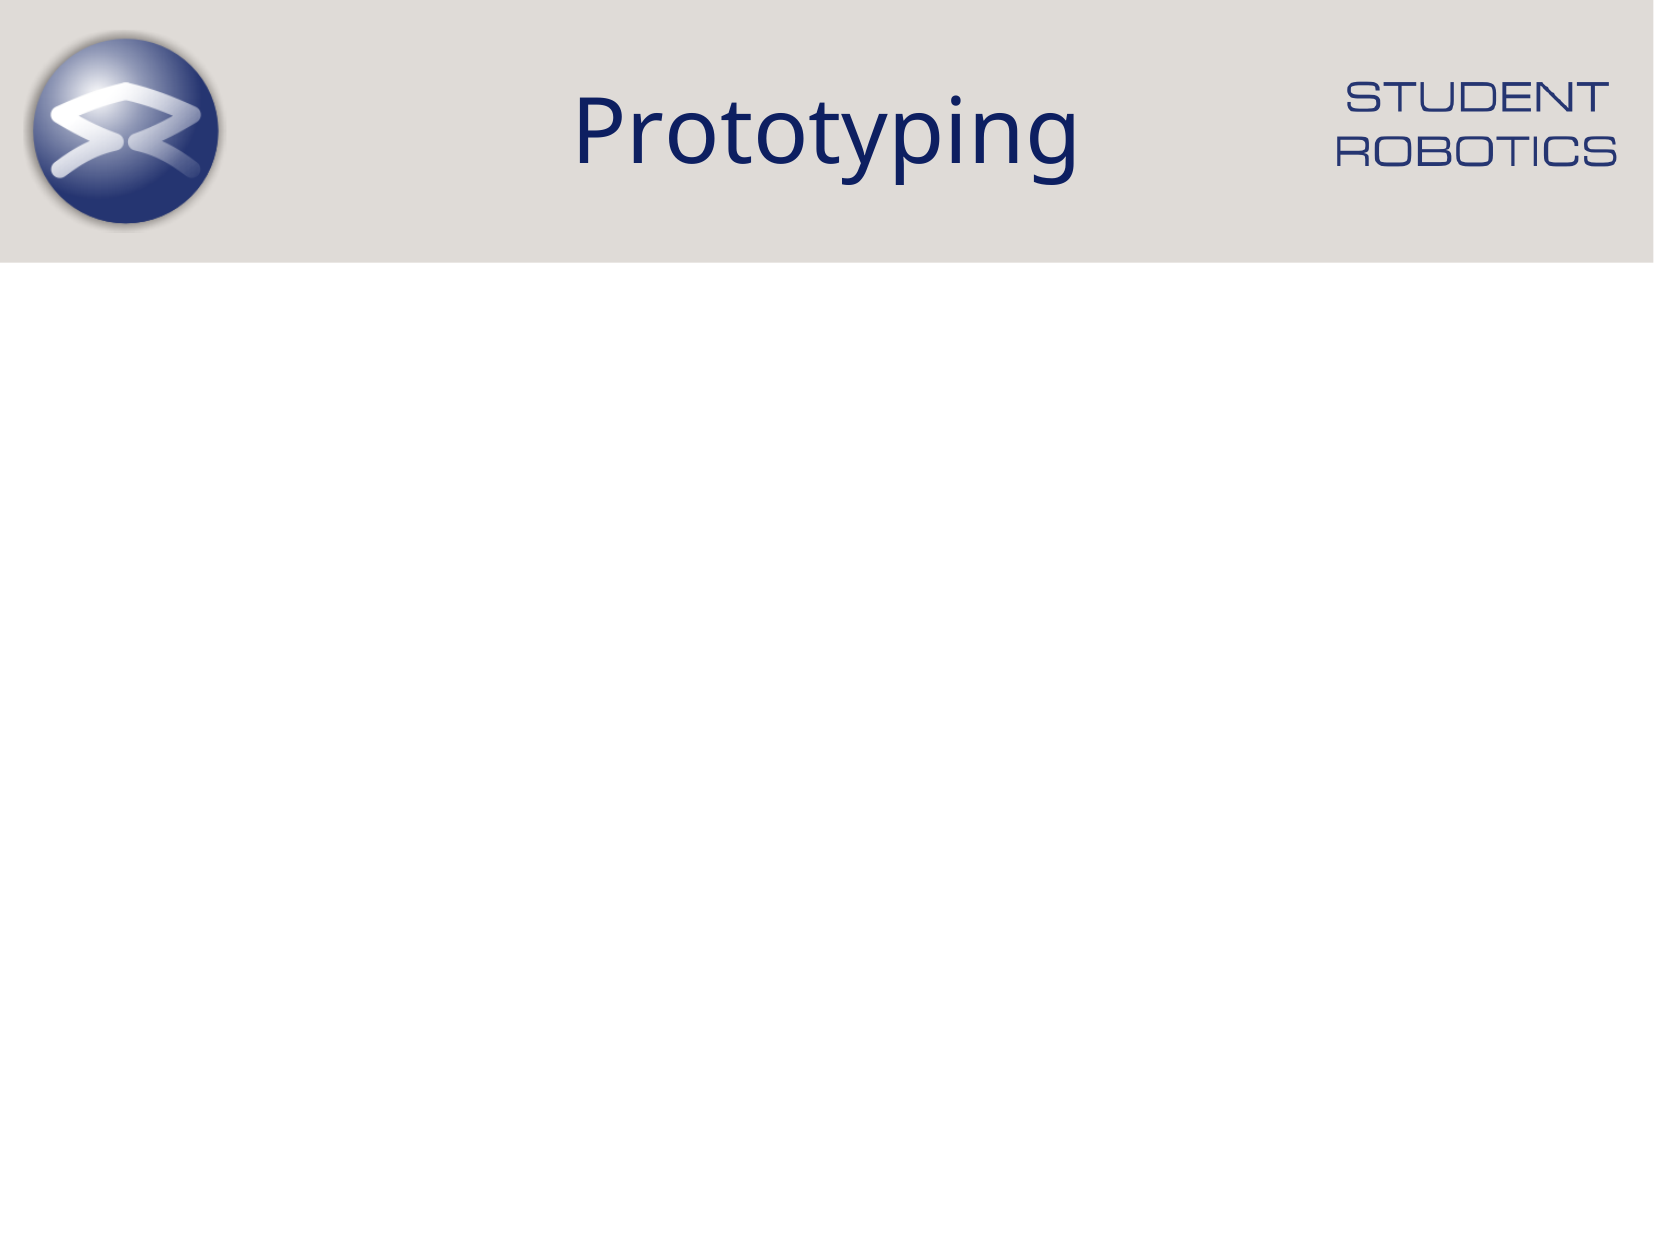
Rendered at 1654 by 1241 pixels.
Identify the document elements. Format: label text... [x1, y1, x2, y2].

picture [1571, 68, 1633, 174]
title Prototyping [82, 0, 1571, 257]
picture [9, 19, 82, 245]
